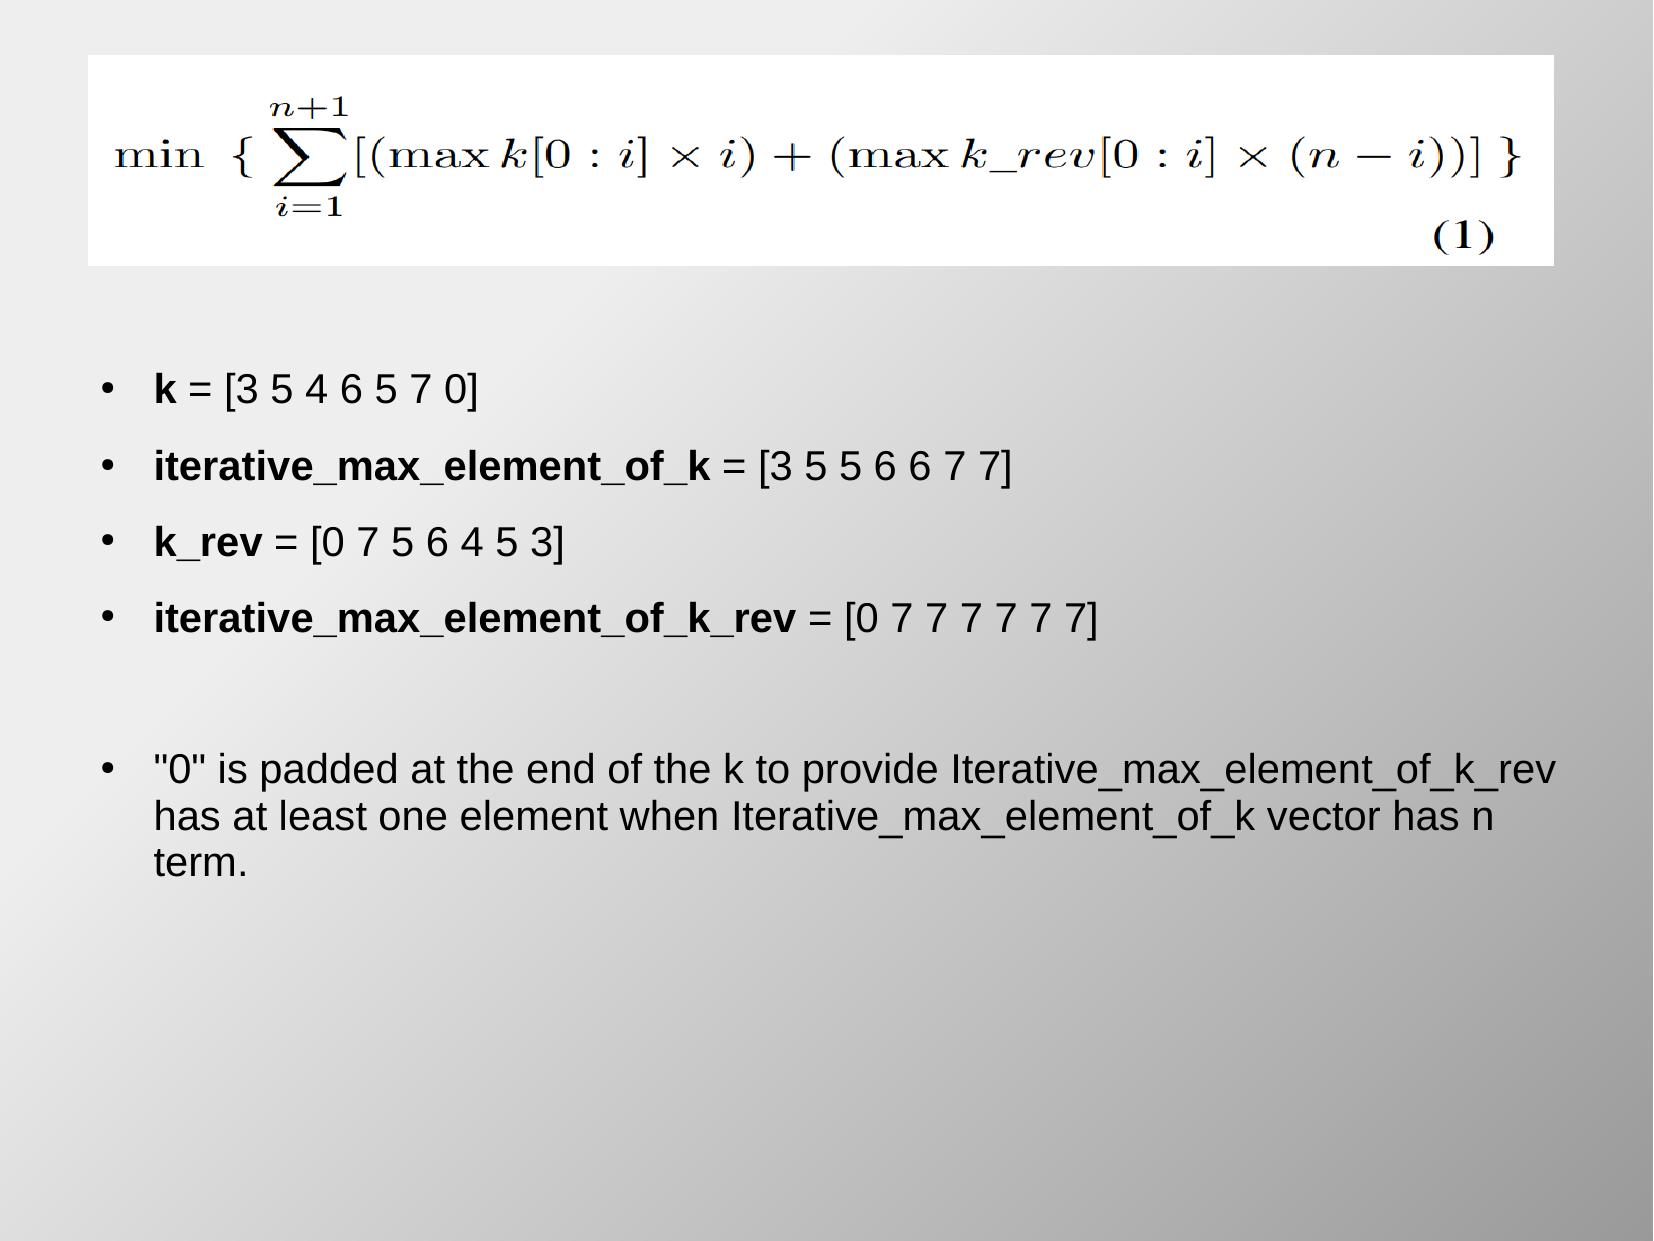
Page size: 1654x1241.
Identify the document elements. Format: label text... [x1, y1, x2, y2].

list k = [3 5 4 6 5 7 0] iterative_max_element_of_k = [3 5 5 6 6 7 7] k_rev = [0 7 5 6 4 5 3] iterative_max_element_of_k_rev = [0 7 7 7 7 7 7] "0" is padded at the end of the k to provide Iterative_max_element_of_k_rev has at least one element when Iterative_max_element_of_k vector has n term. [82, 290, 1571, 1109]
picture [88, 55, 1554, 266]
